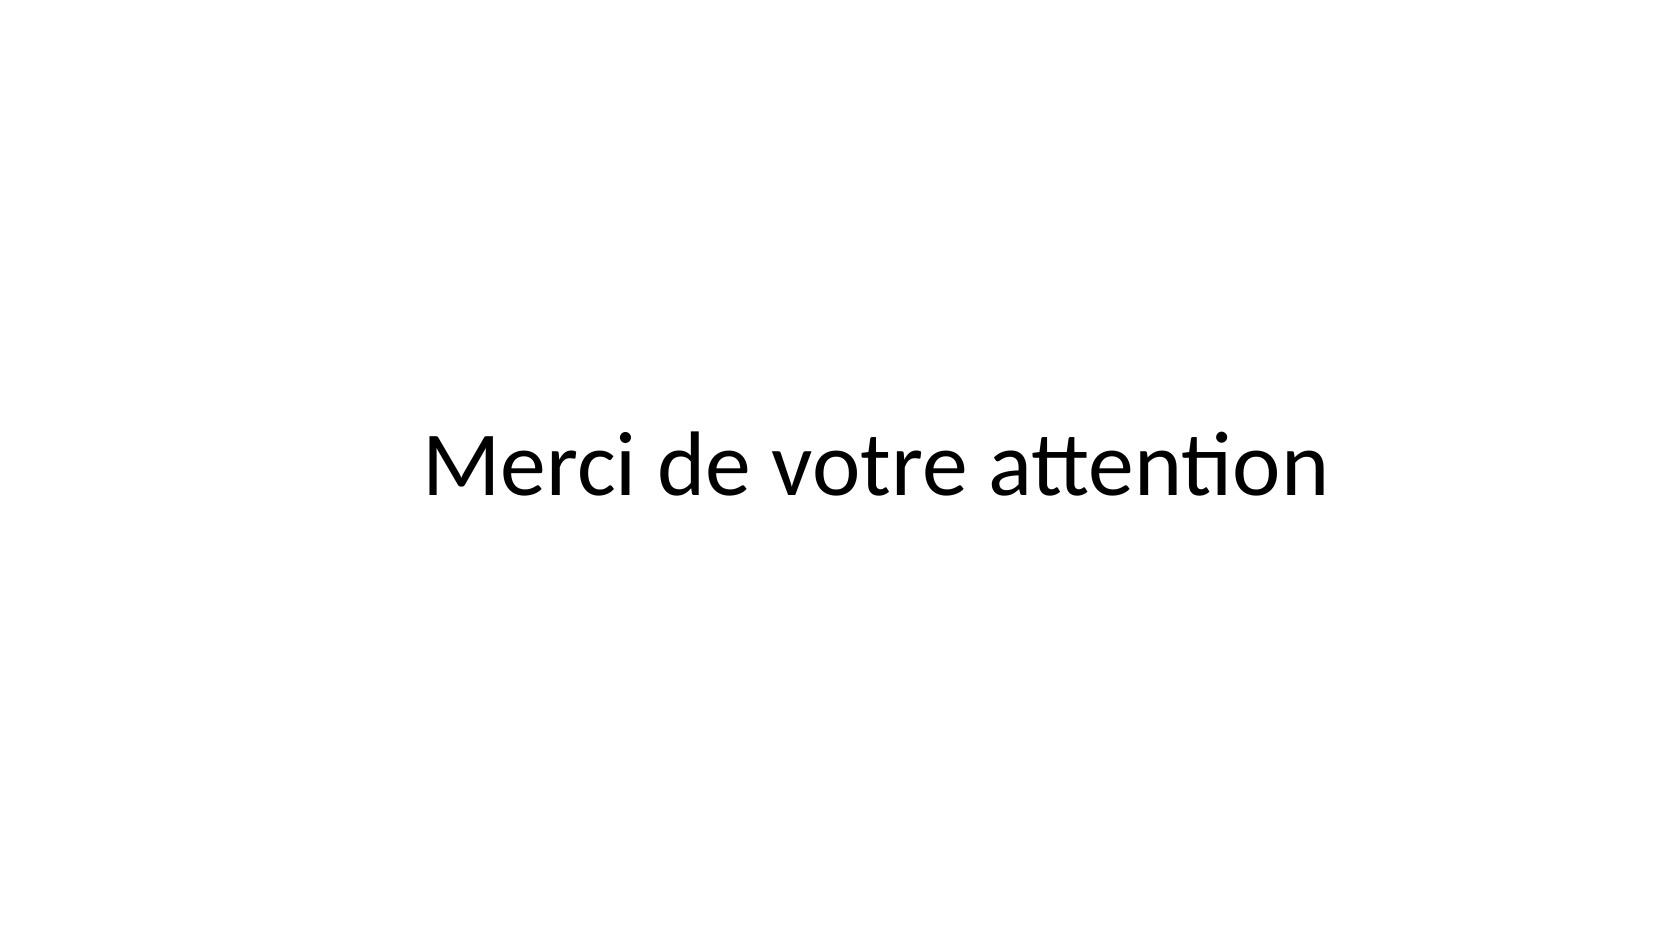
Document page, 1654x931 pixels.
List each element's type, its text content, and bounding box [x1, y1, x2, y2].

text_box Merci de votre attention [151, 395, 1603, 523]
